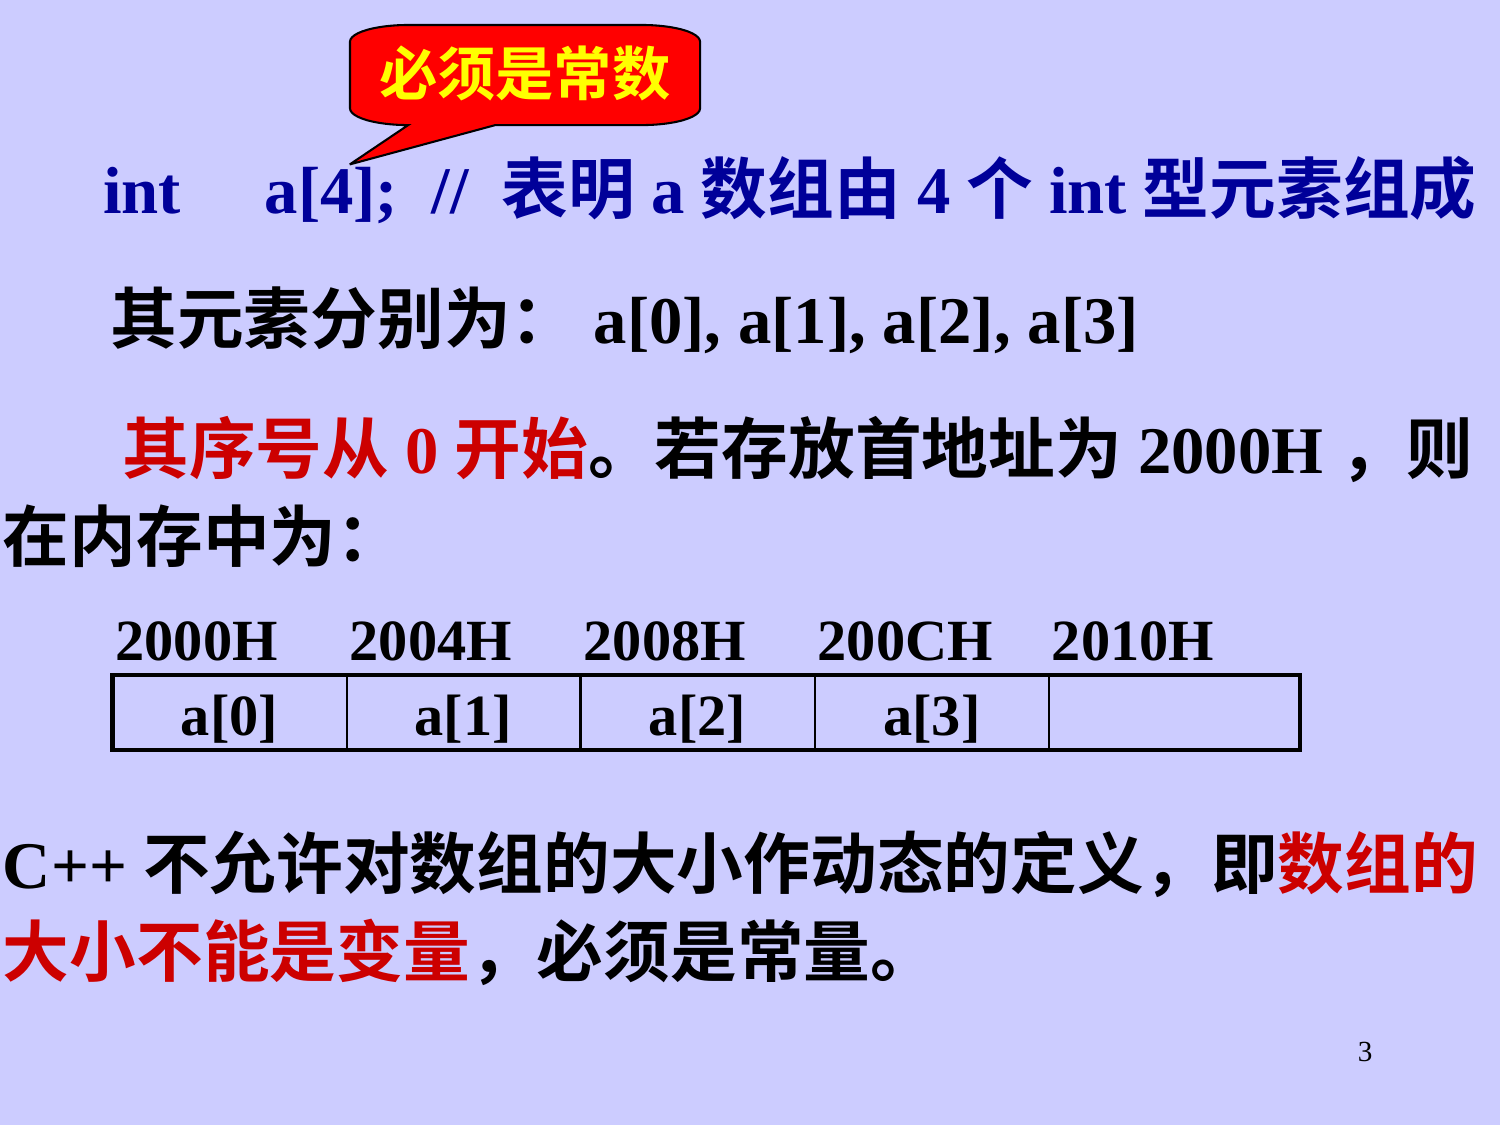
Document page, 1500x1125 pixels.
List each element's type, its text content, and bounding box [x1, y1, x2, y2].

text_box C++不允许对数组的大小作动态的定义，即数组的大小不能是变量，必须是常量。 [0, 812, 1500, 992]
text_box a[0] [115, 686, 346, 748]
text_box a[1] [348, 686, 579, 748]
text_box <编号> [1074, 1025, 1388, 1101]
text_box a[3] [816, 686, 1048, 748]
text_box 2008H [581, 600, 815, 686]
text_box 200CH [815, 600, 1049, 686]
text_box 2010H [1049, 600, 1284, 686]
text_box 必须是常数 [349, 24, 701, 165]
text_box int a[4]; // 表明a数组由4个int型元素组成 其元素分别为：a[0], a[1], a[2], a[3] 其序号从0开始。若存放首地址为2000H，则在内存中为： [0, 137, 1500, 577]
text_box 2000H [112, 600, 347, 686]
text_box a[2] [582, 686, 814, 748]
text_box 2004H [347, 600, 581, 686]
